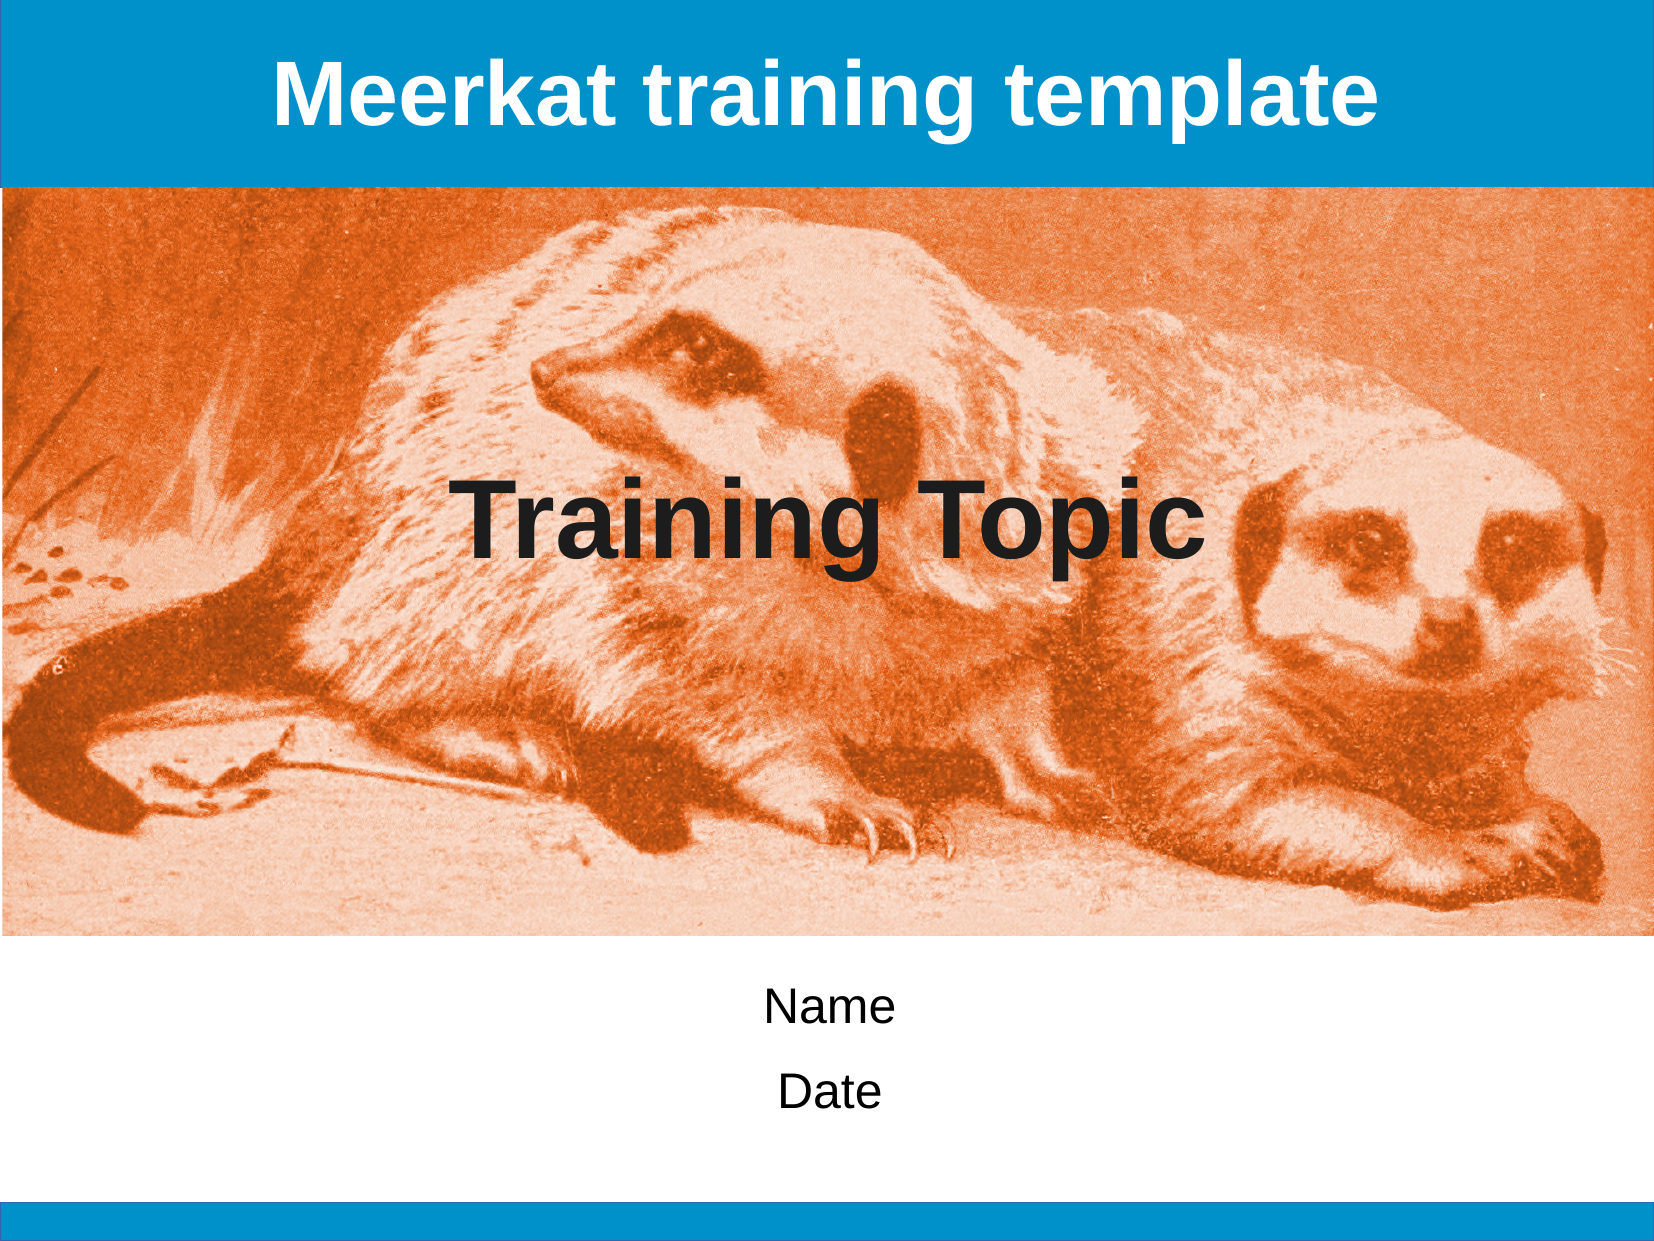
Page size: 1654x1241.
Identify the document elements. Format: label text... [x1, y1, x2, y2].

title Meerkat training template [0, 0, 1654, 188]
list Name Date [85, 936, 1574, 1178]
picture [2, 188, 1654, 936]
